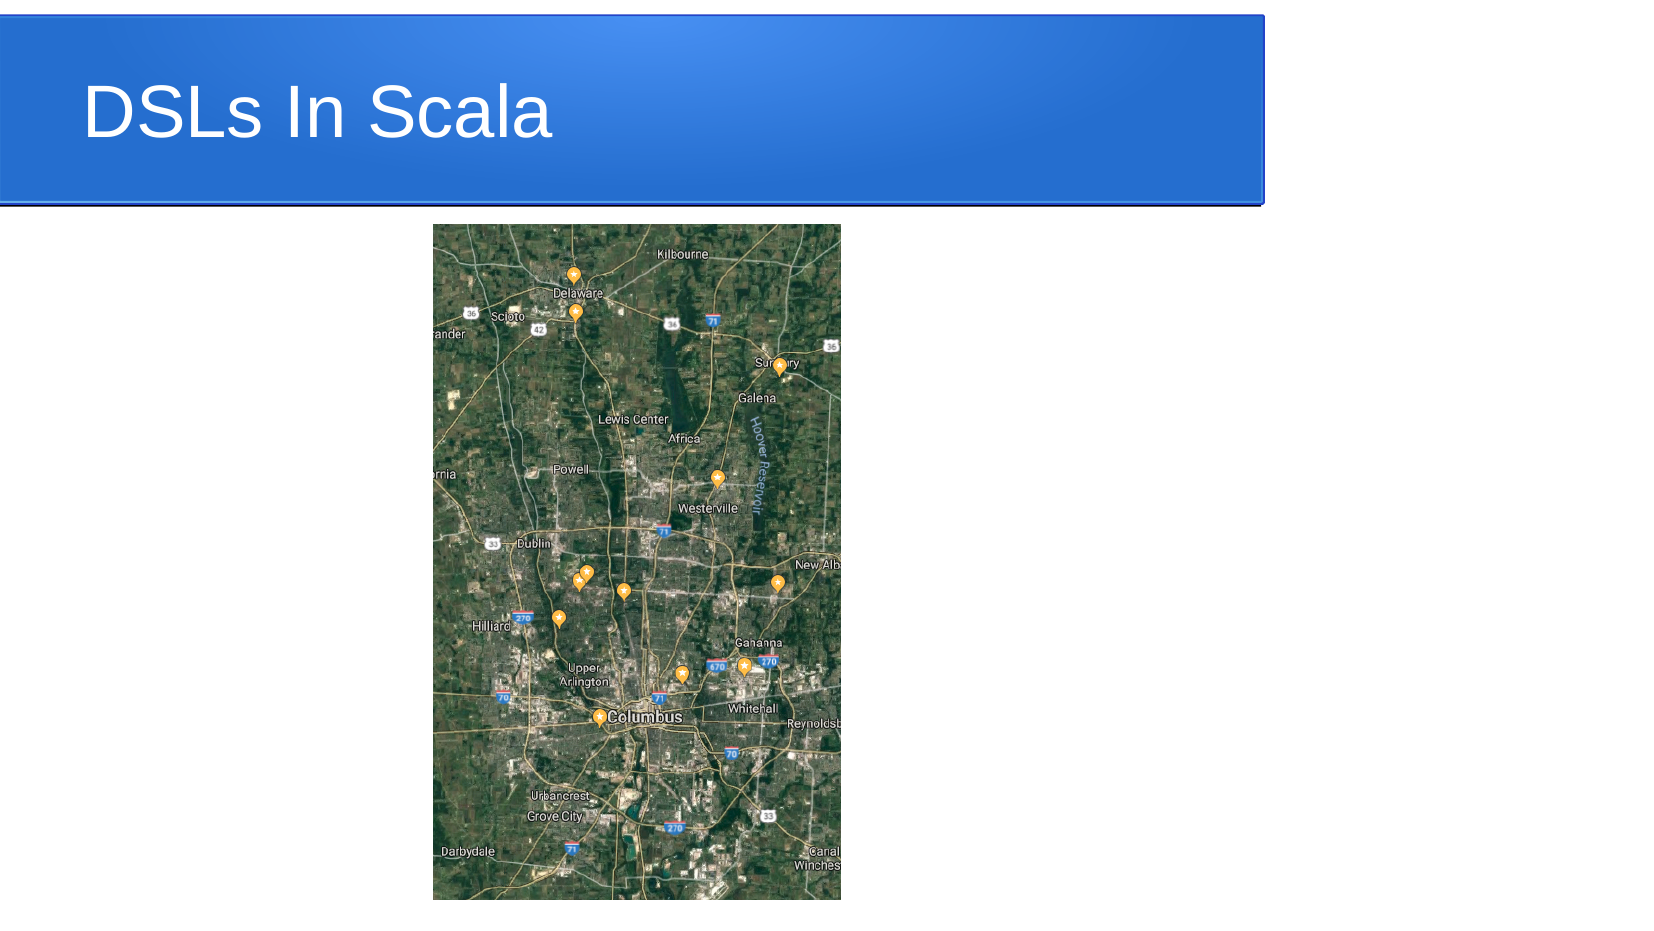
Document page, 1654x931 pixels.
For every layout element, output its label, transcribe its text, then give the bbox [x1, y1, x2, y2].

picture [433, 224, 841, 901]
title DSLs In Scala [82, 35, 1235, 189]
